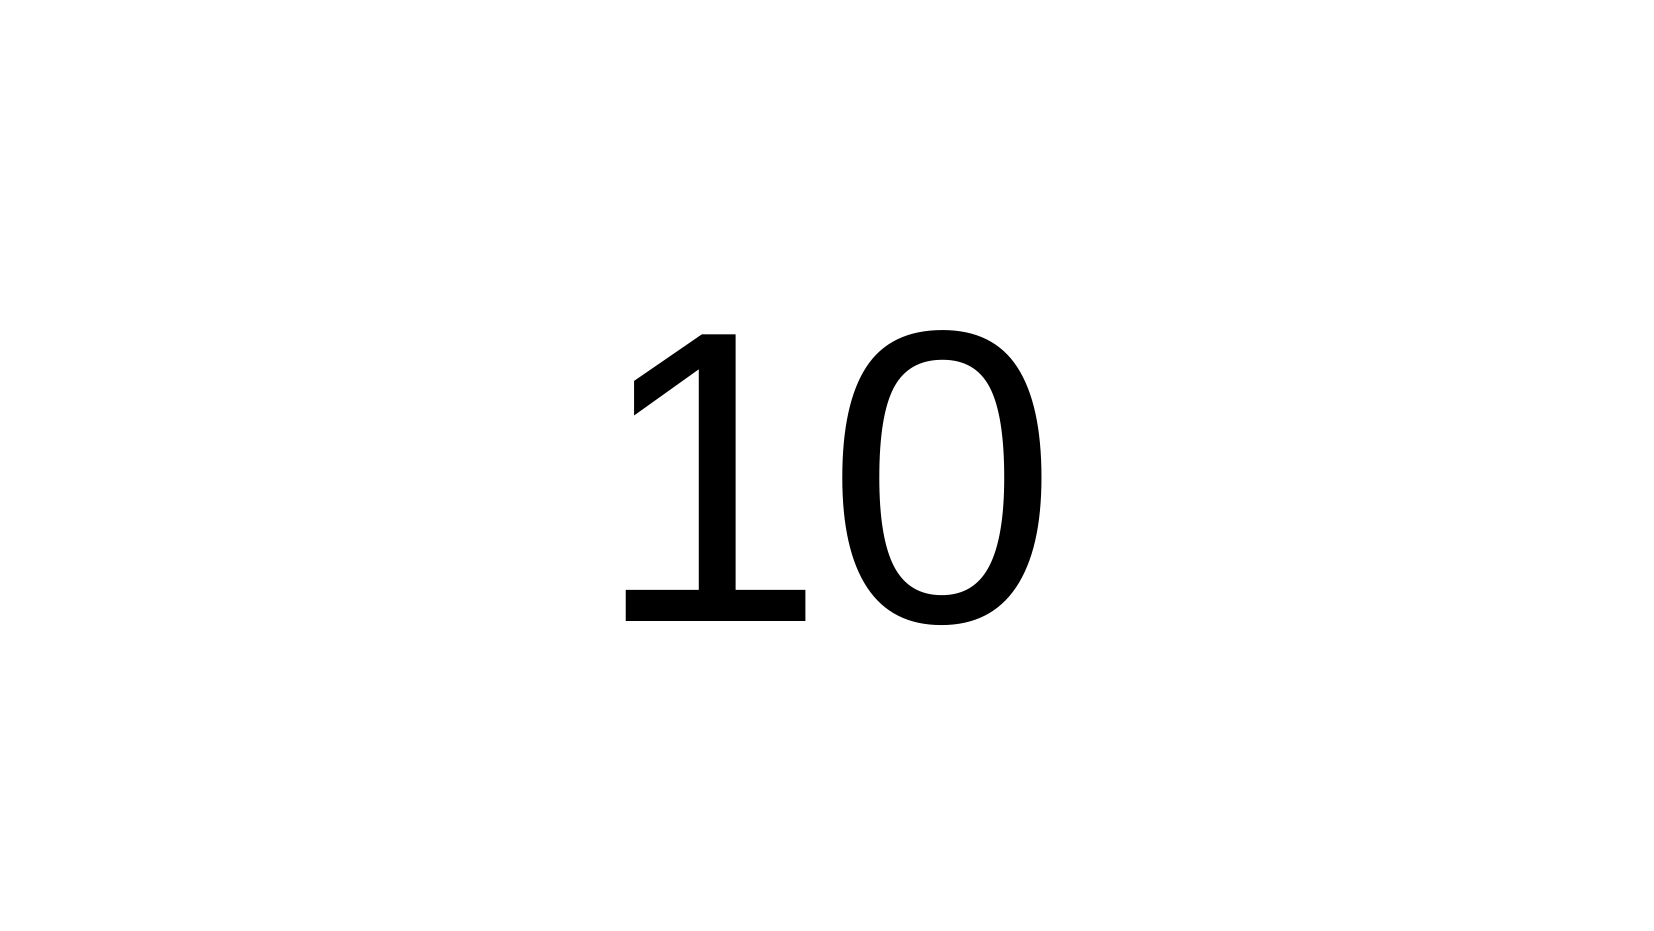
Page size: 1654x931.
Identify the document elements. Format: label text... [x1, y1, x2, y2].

title 10 [0, 23, 1654, 931]
